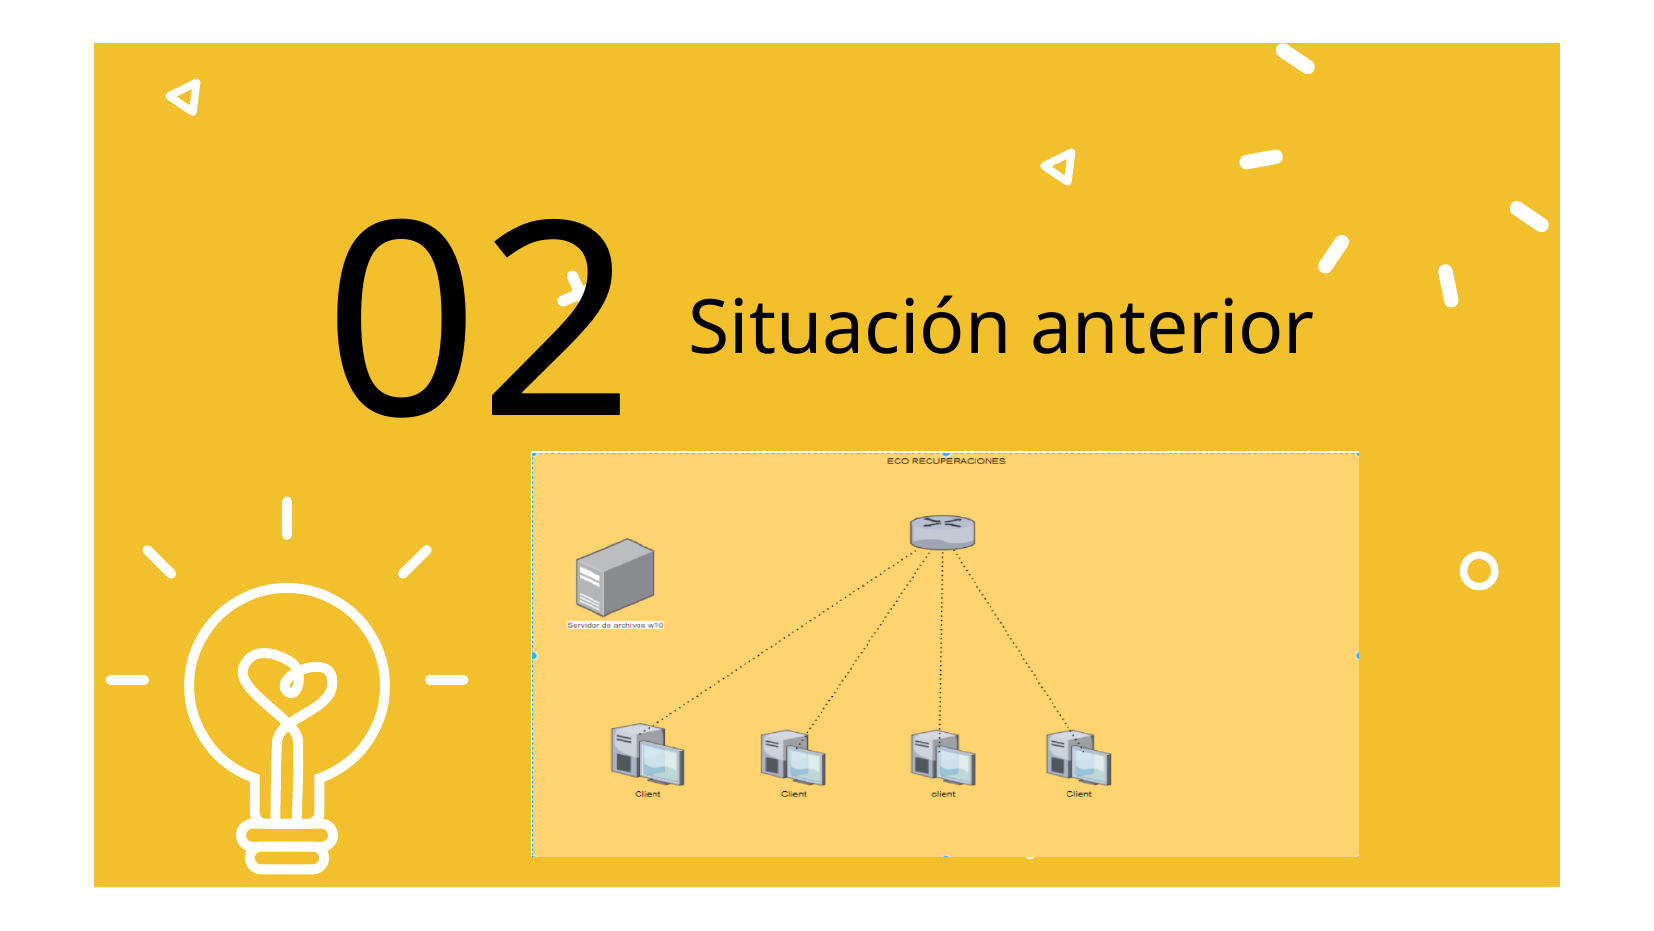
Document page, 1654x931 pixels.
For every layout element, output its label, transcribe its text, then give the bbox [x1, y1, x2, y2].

title Situación anterior [751, 59, 1447, 591]
picture [531, 451, 1359, 857]
title 02 [324, 29, 751, 591]
